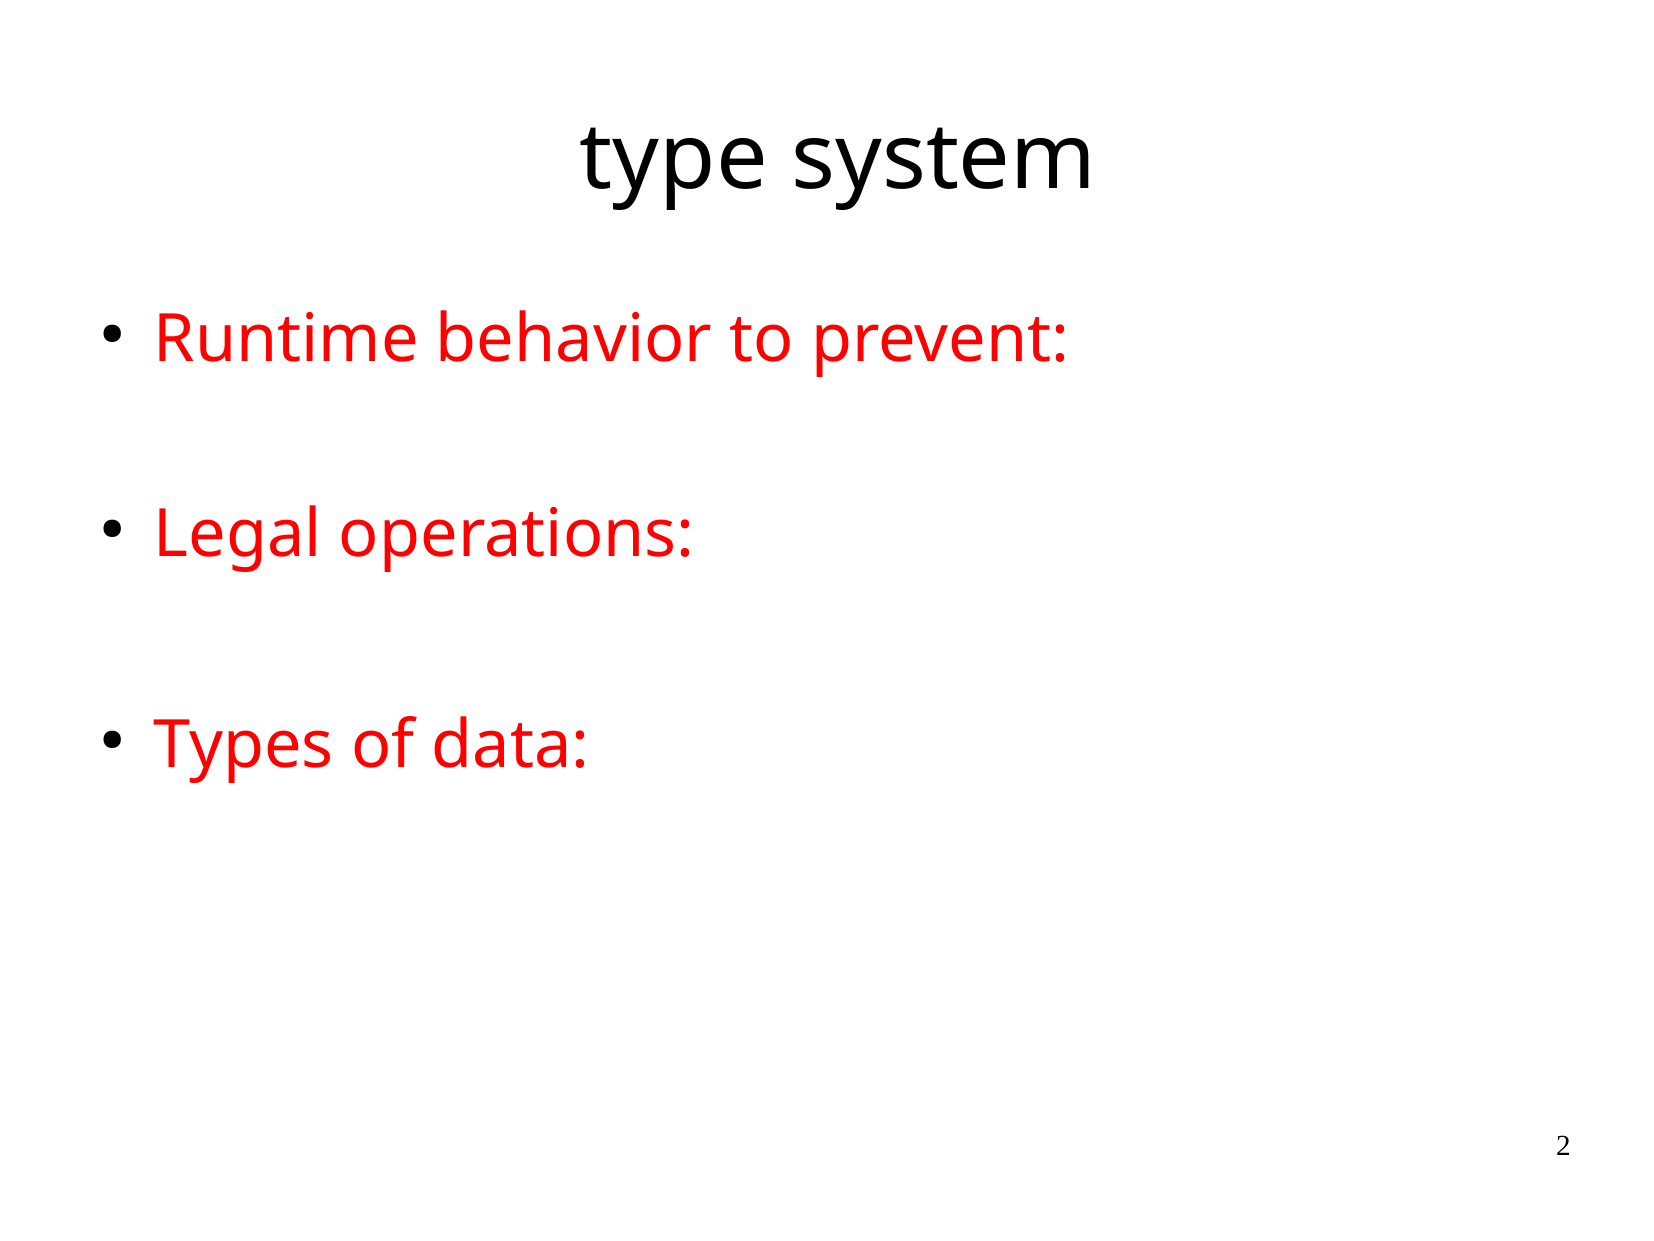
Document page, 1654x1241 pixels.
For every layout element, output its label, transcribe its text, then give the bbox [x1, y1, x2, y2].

title type system [82, 49, 1571, 257]
list Runtime behavior to prevent: Legal operations: Types of data: [82, 290, 1613, 1109]
